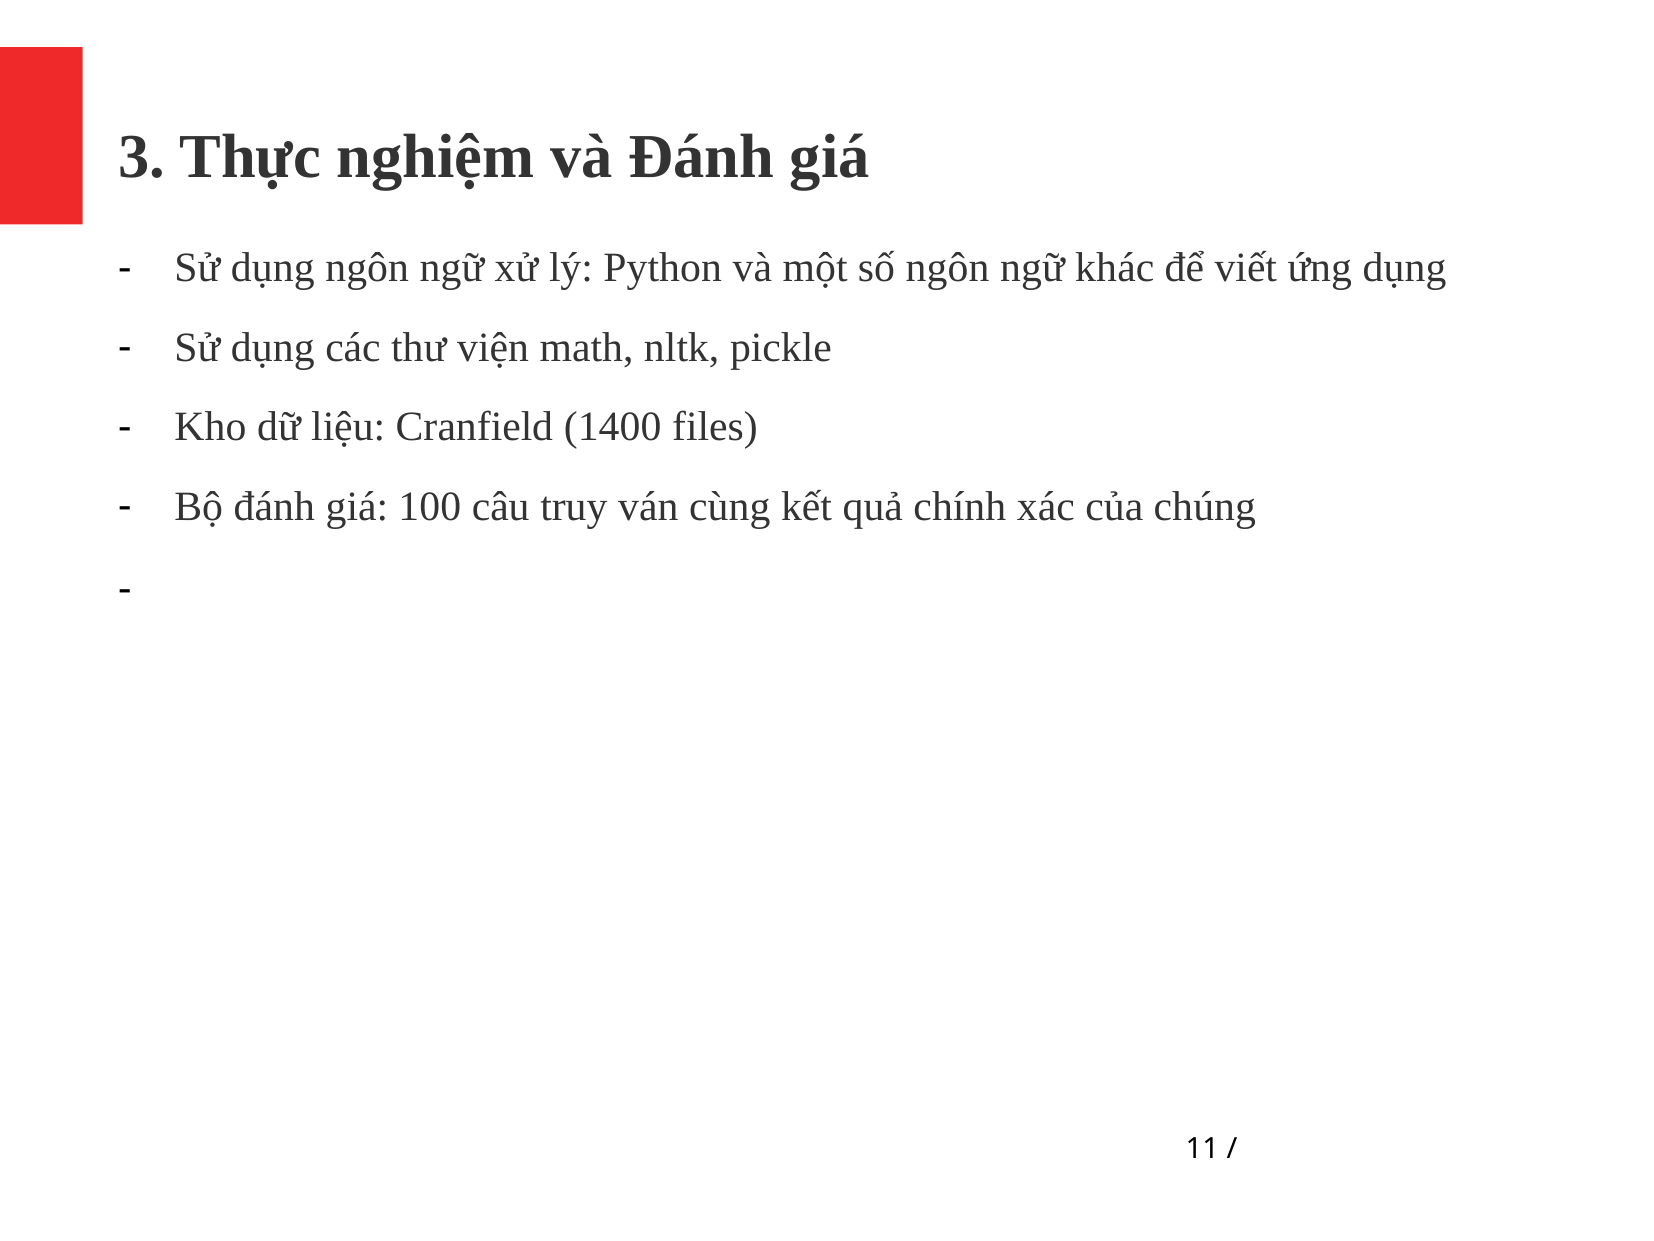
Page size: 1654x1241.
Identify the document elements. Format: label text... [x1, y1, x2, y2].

list Sử dụng ngôn ngữ xử lý: Python và một số ngôn ngữ khác để viết ứng dụng Sử dụng các thư viện math, nltk, pickle Kho dữ liệu: Cranfield (1400 files) Bộ đánh giá: 100 câu truy ván cùng kết quả chính xác của chúng [118, 240, 1536, 621]
text_box / [1185, 1129, 1571, 1216]
title 3. Thực nghiệm và Đánh giá [118, 115, 1571, 191]
